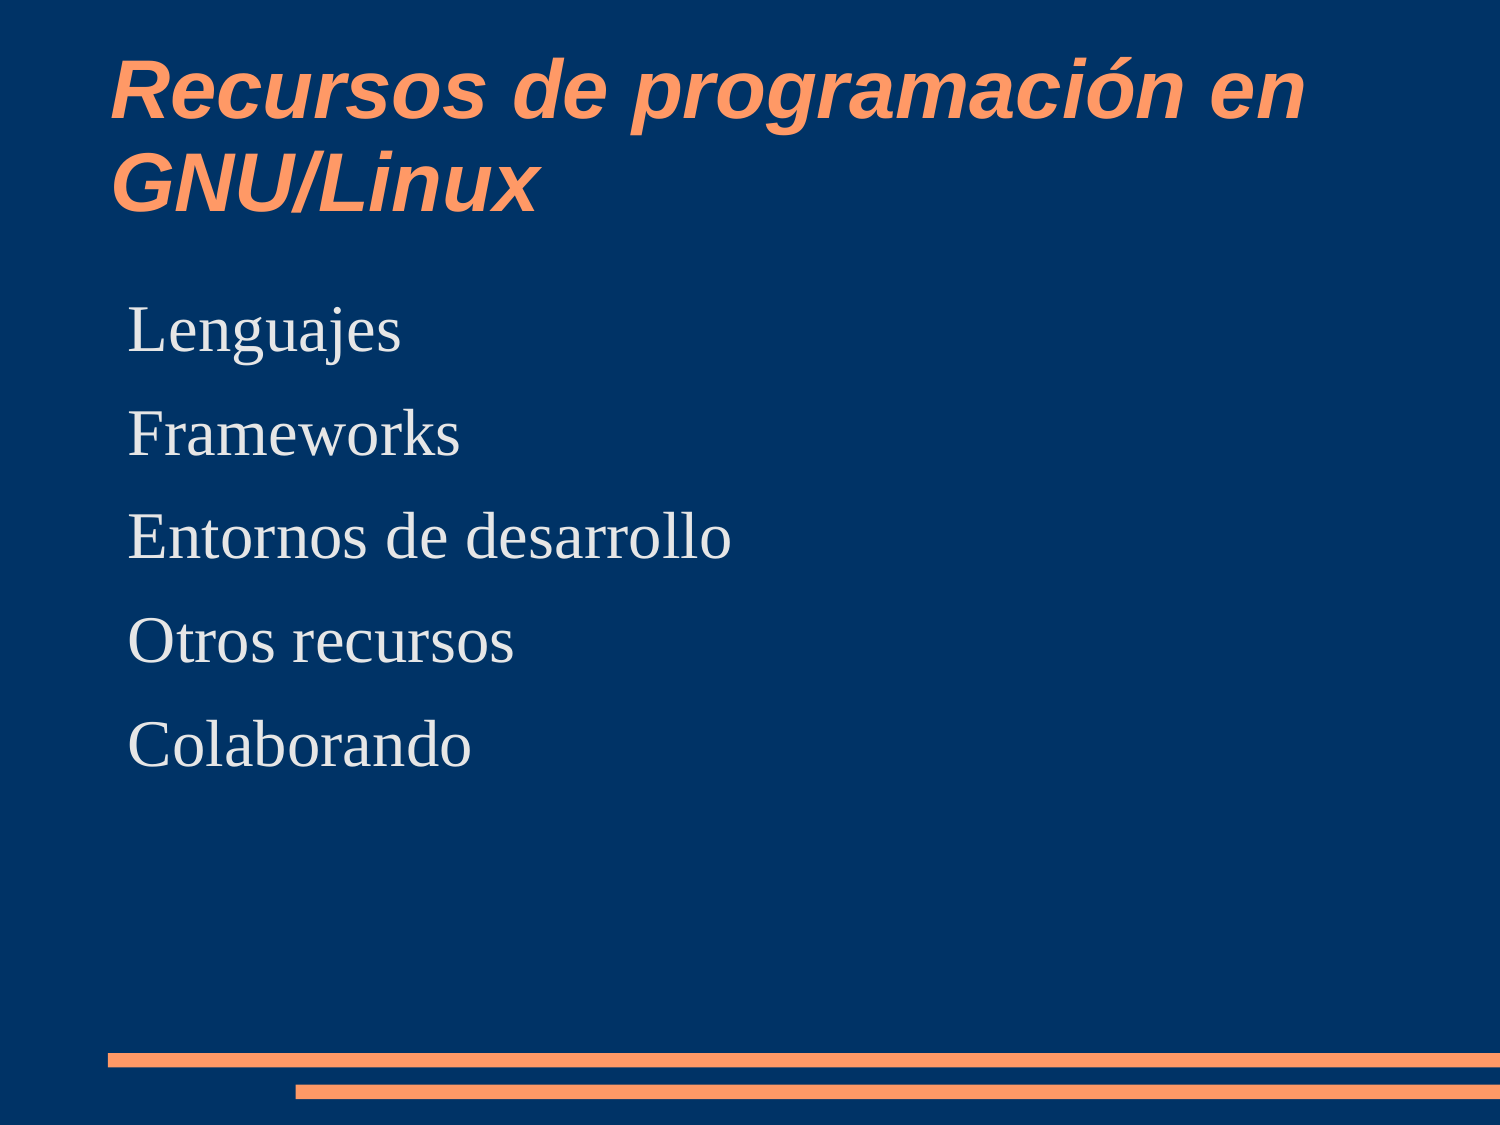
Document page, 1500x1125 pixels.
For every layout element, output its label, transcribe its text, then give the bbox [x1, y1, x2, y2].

title Recursos de programación en GNU/Linux [110, 41, 1392, 230]
list Lenguajes Frameworks Entornos de desarrollo Otros recursos Colaborando [110, 292, 1416, 1027]
